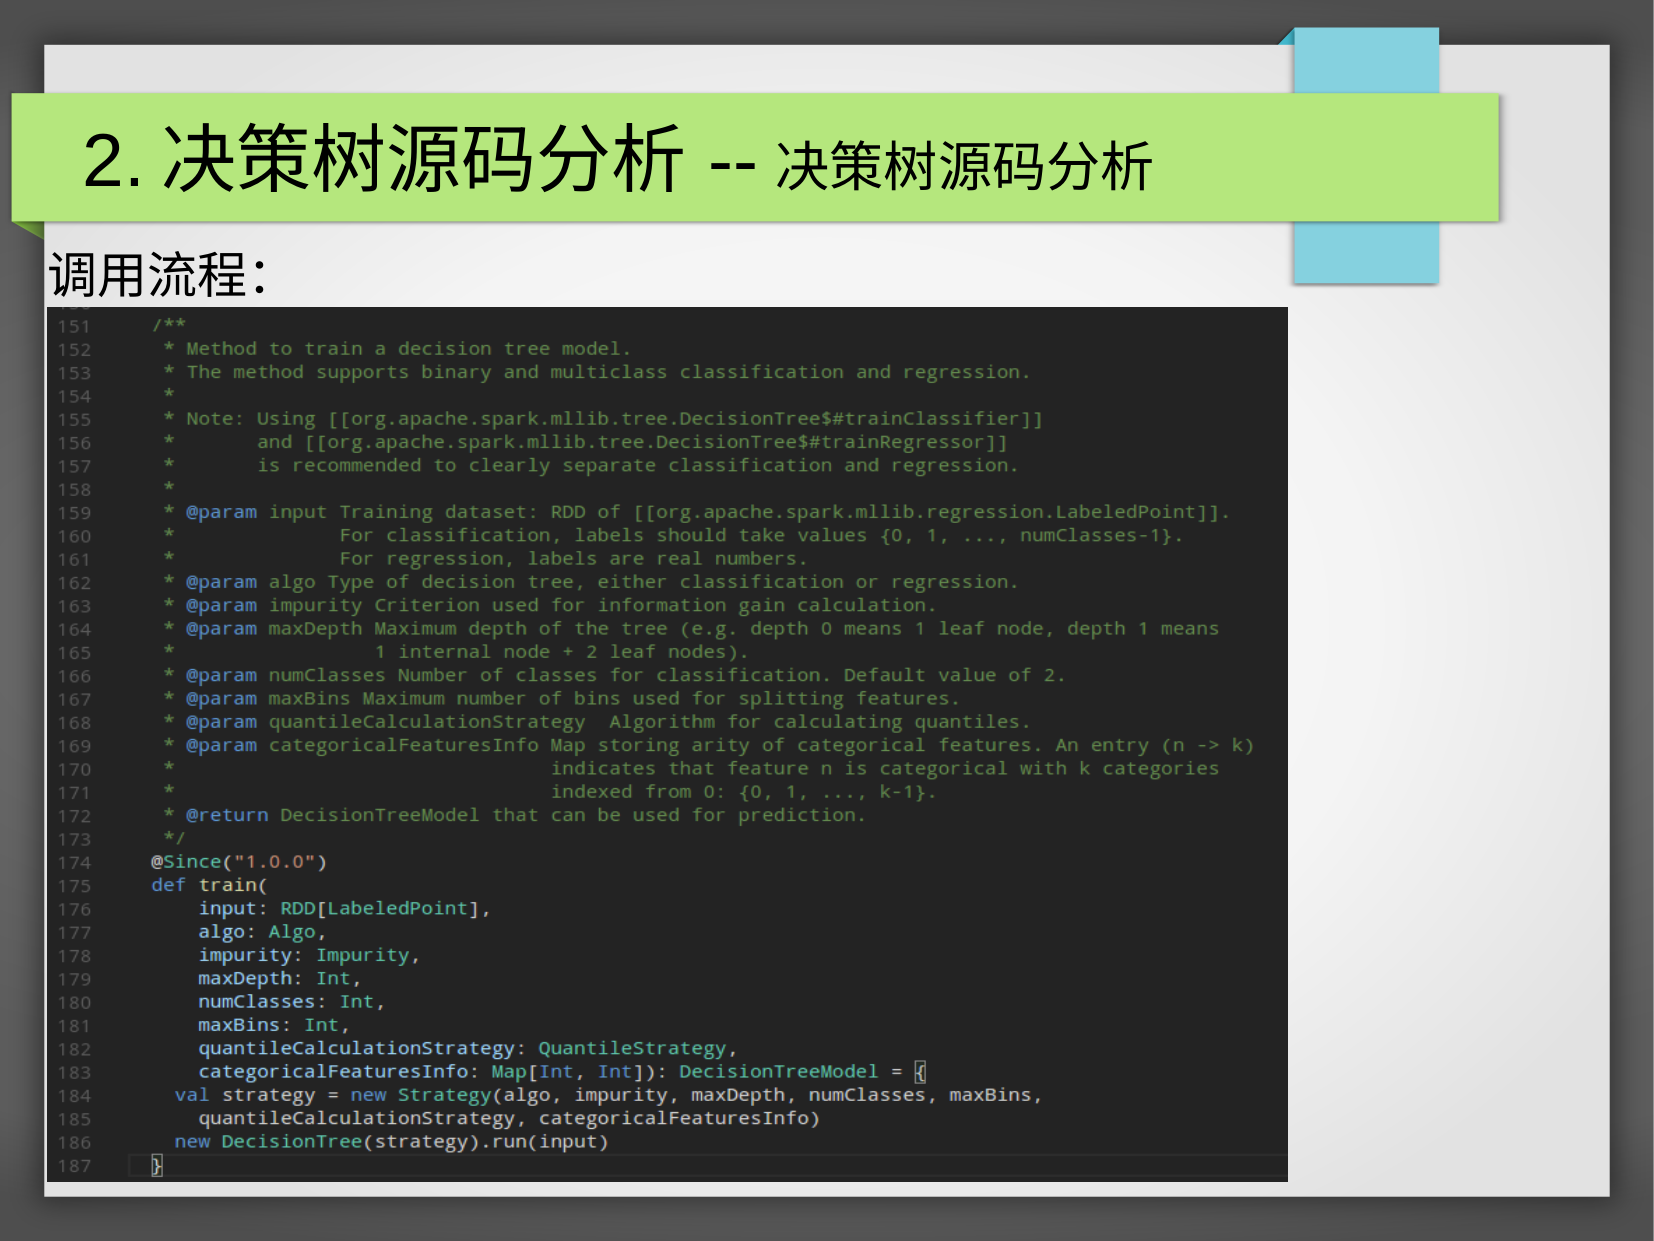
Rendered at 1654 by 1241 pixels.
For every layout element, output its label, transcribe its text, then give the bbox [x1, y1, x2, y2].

picture [0, 0, 1654, 1241]
title 2.决策树源码分析--决策树源码分析 [82, 94, 1264, 213]
subtitle 调用流程： [47, 224, 1583, 319]
